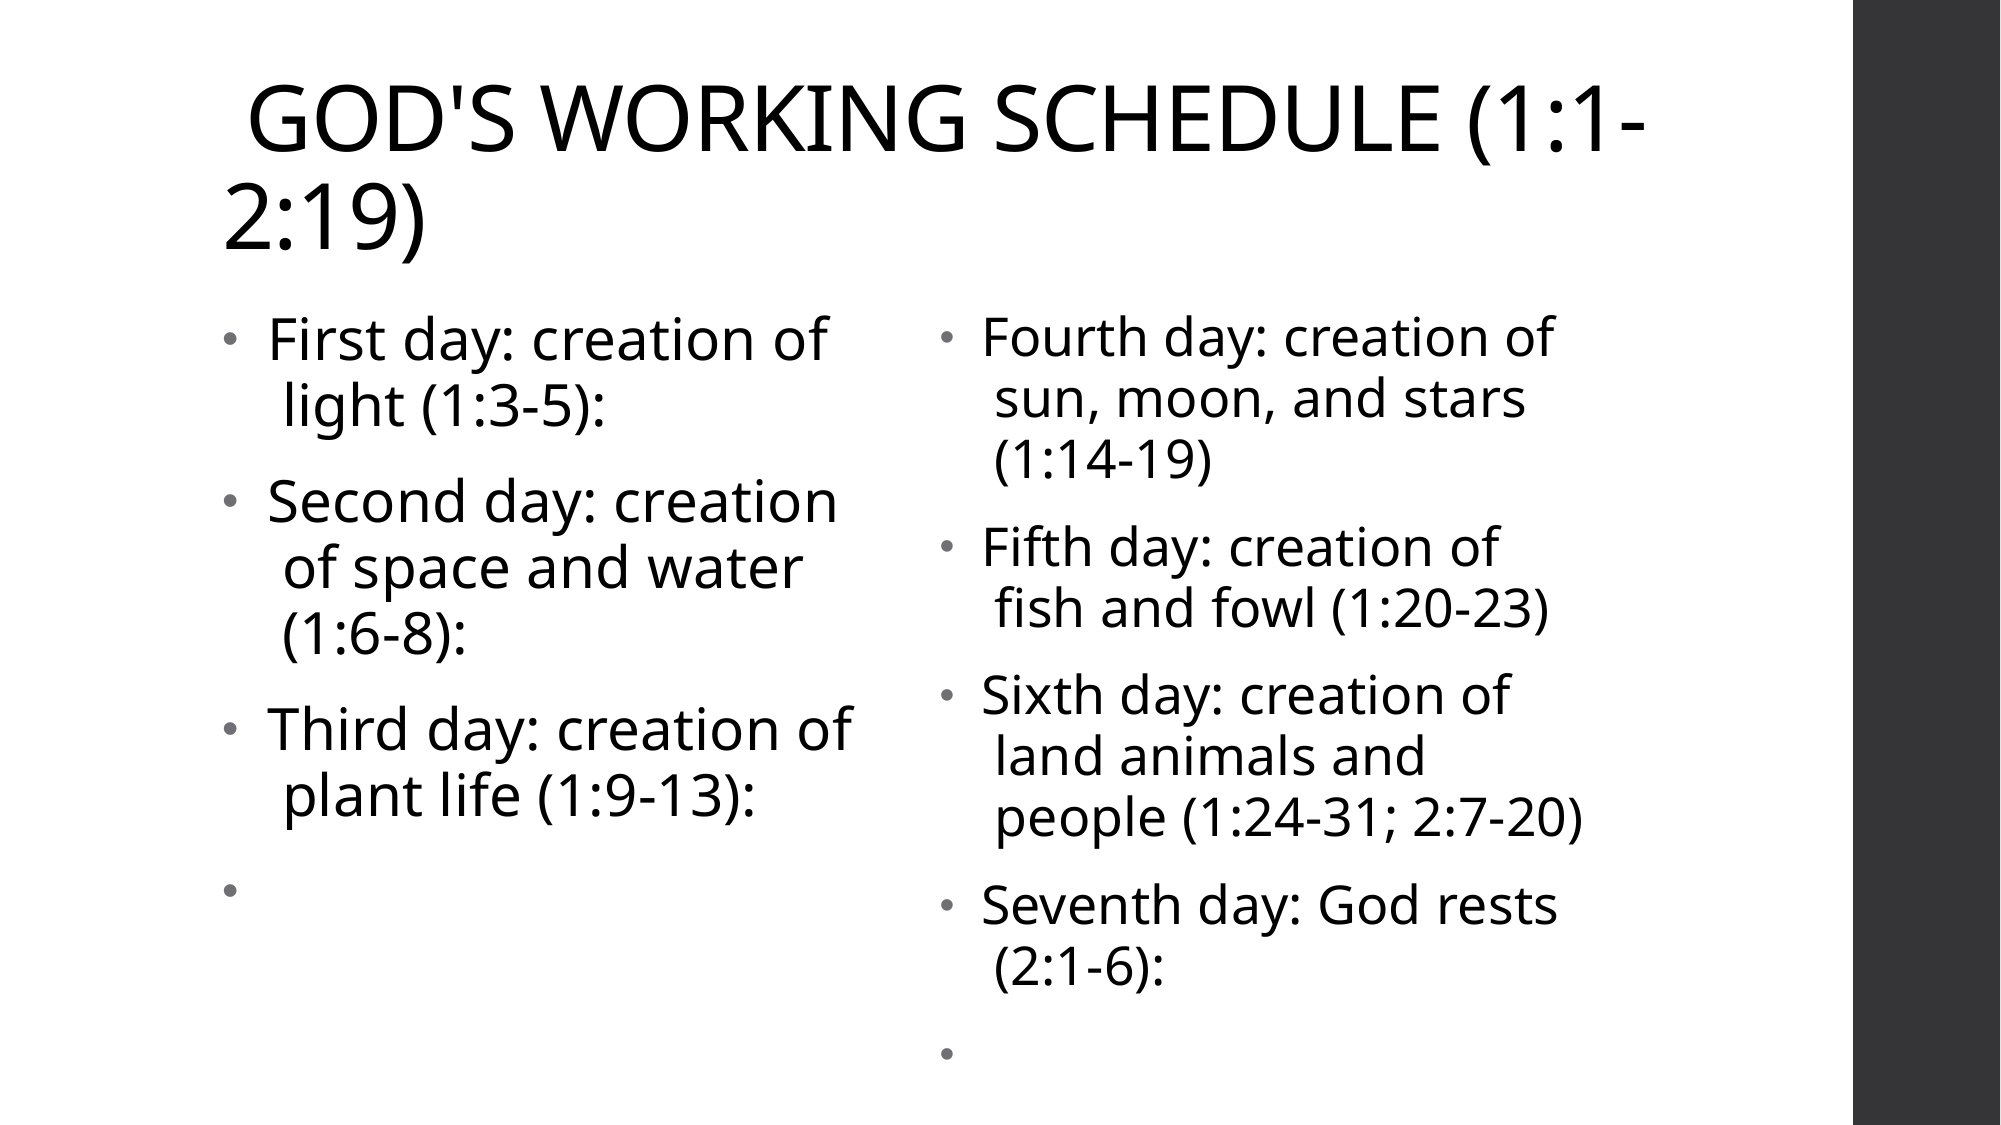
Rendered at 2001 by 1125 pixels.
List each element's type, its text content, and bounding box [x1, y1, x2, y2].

title GOD'S WORKING SCHEDULE (1:1-2:19) [206, 60, 1797, 278]
list Fourth day: creation of sun, moon, and stars (1:14-19) Fifth day: creation of fish and fowl (1:20-23) Sixth day: creation of land animals and people (1:24-31; 2:7-20) Seventh day: God rests (2:1-6): [924, 299, 1617, 1014]
list First day: creation of light (1:3-5): Second day: creation of space and water (1:6-8): Third day: creation of plant life (1:9-13): [207, 299, 900, 1014]
